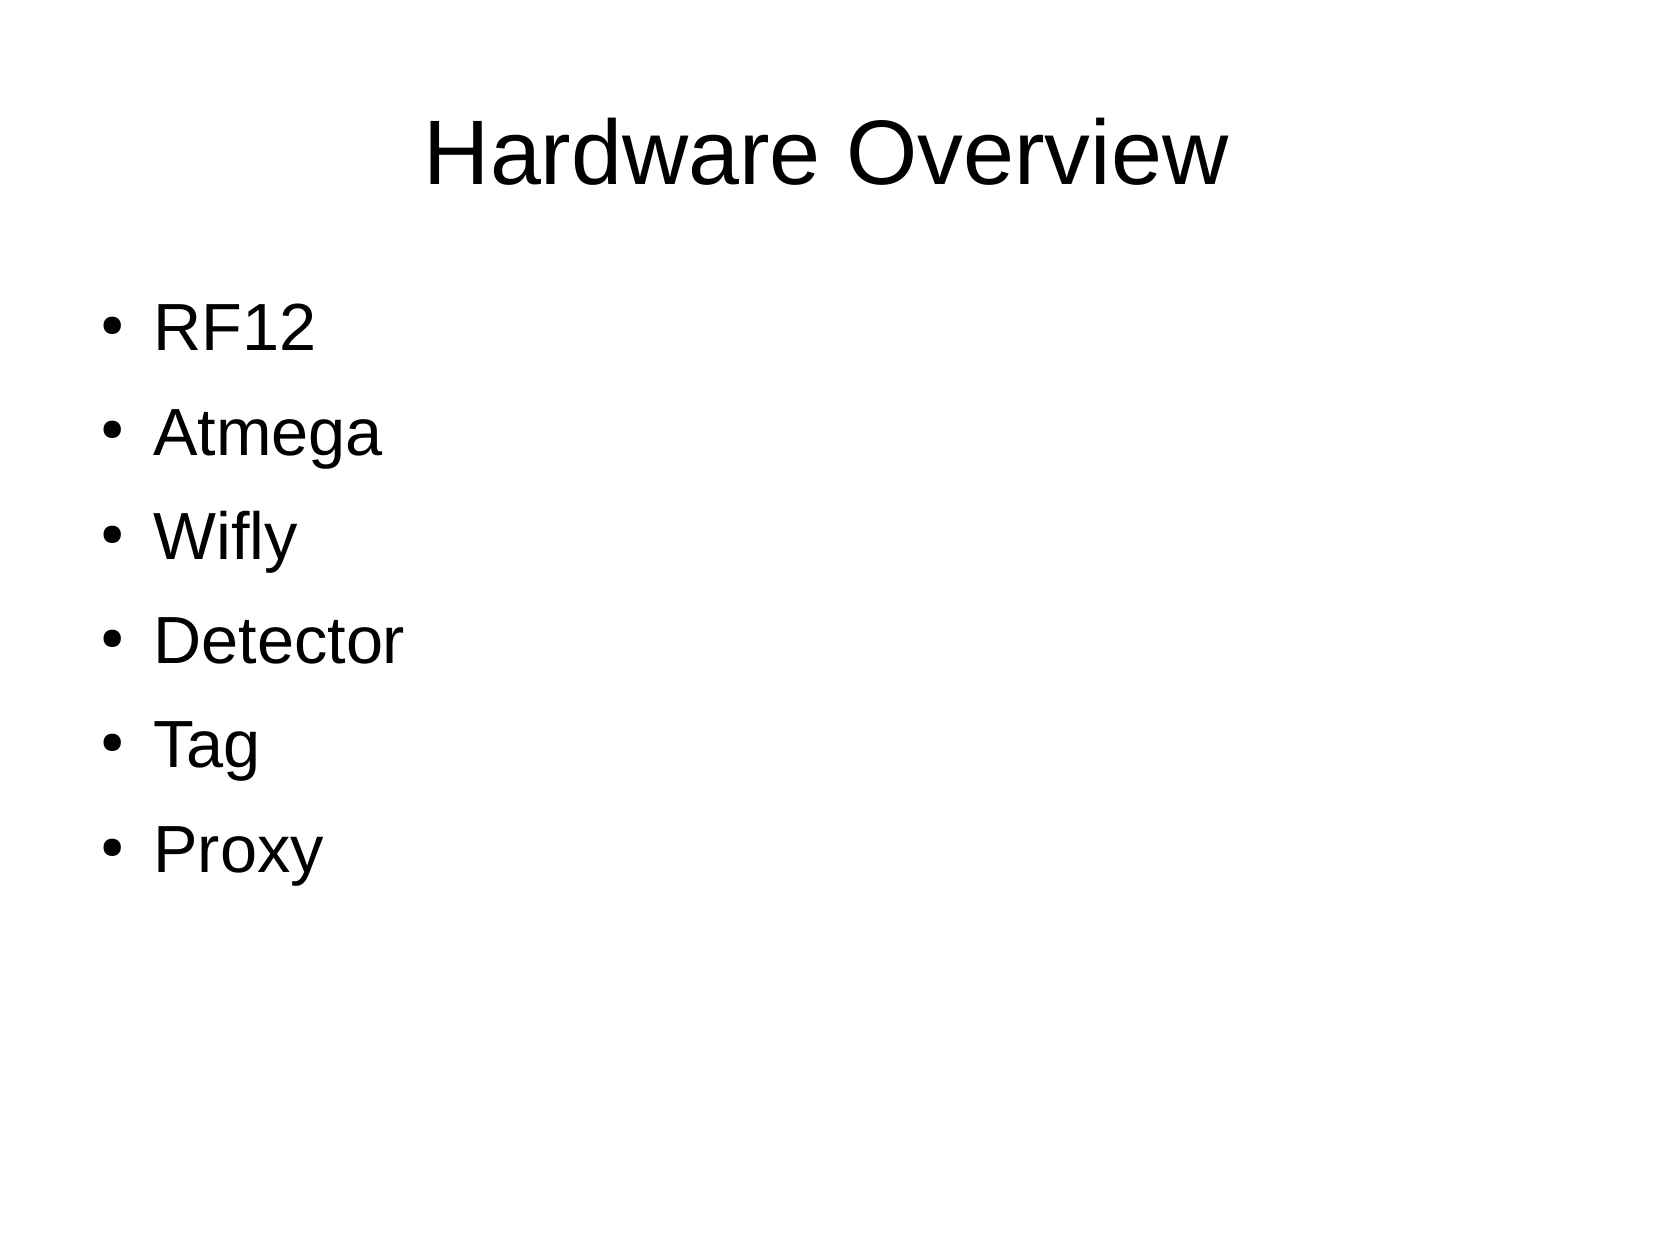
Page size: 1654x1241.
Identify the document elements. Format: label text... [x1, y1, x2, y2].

list RF12 Atmega Wifly Detector Tag Proxy [82, 290, 1571, 1109]
title Hardware Overview [82, 49, 1571, 257]
